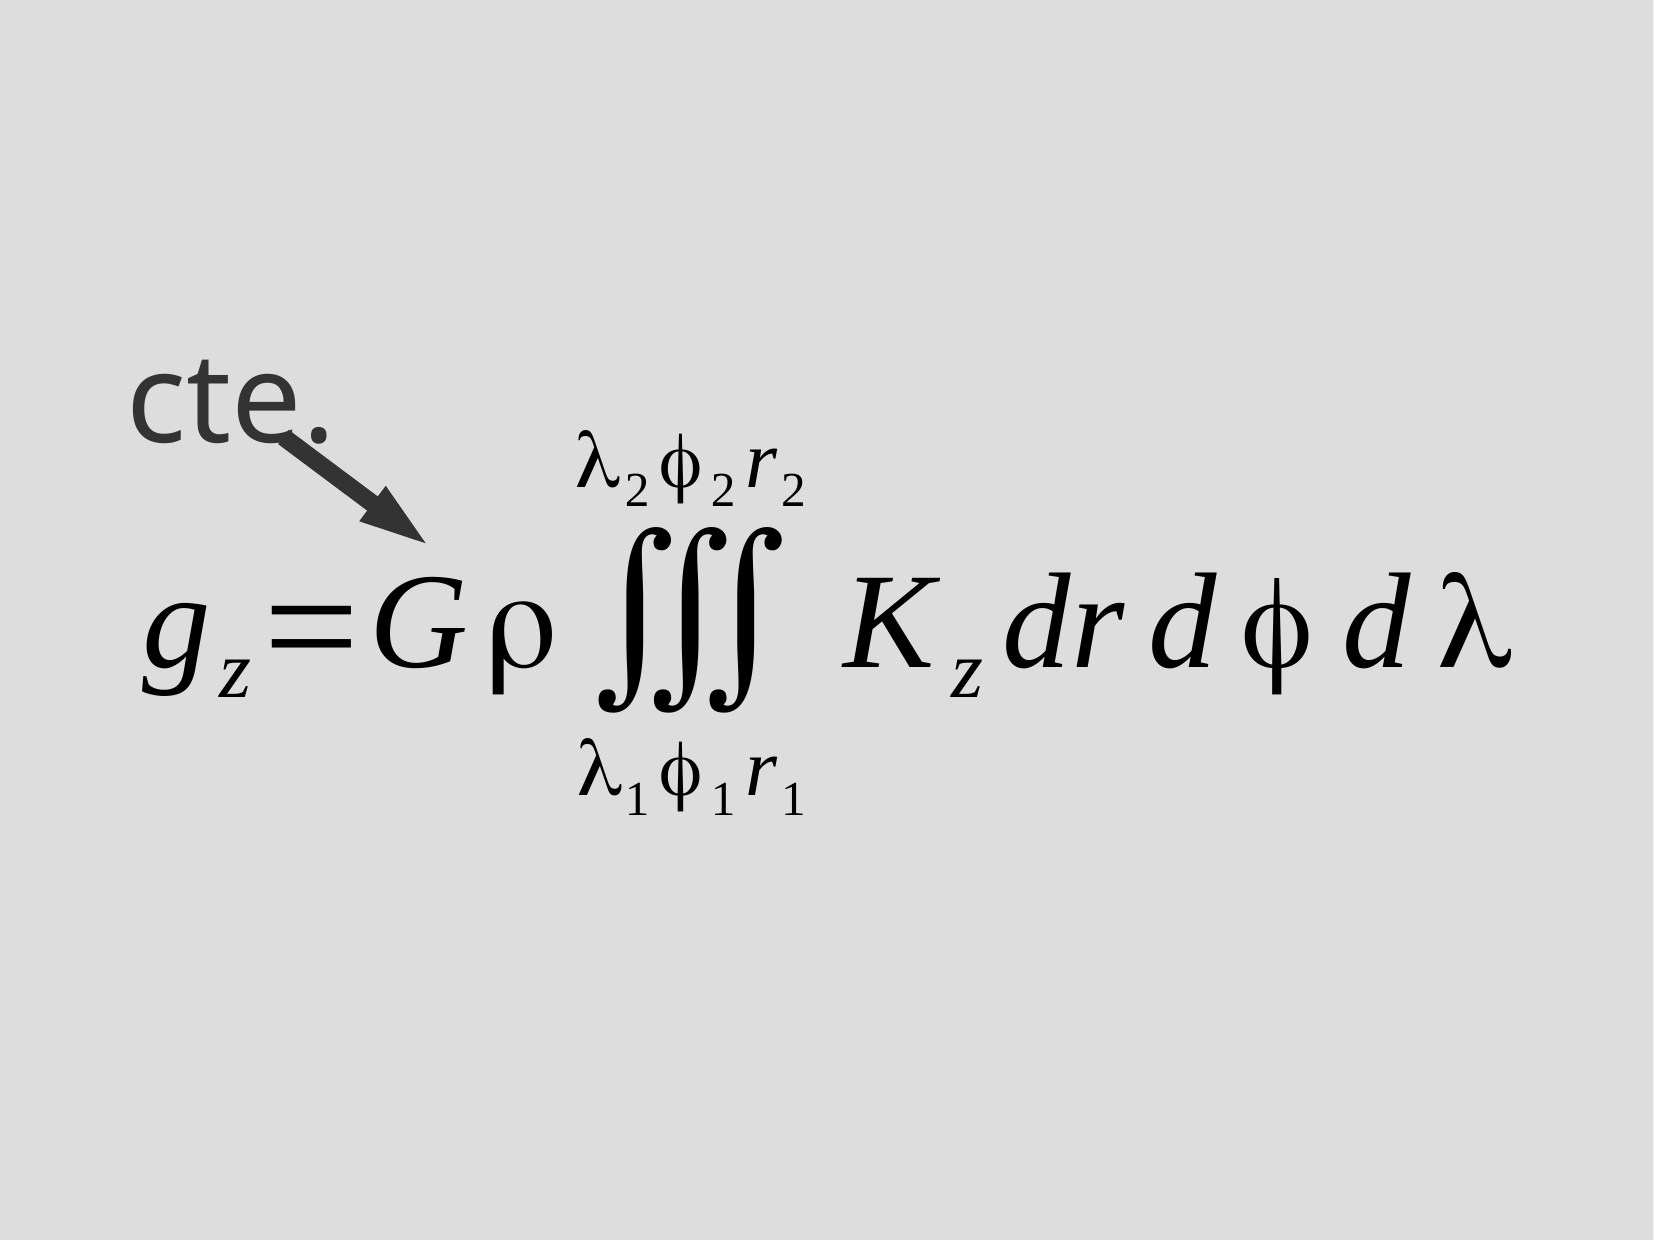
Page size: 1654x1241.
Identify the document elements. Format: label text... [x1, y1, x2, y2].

text_box cte. [112, 301, 284, 461]
chart [128, 414, 1525, 826]
